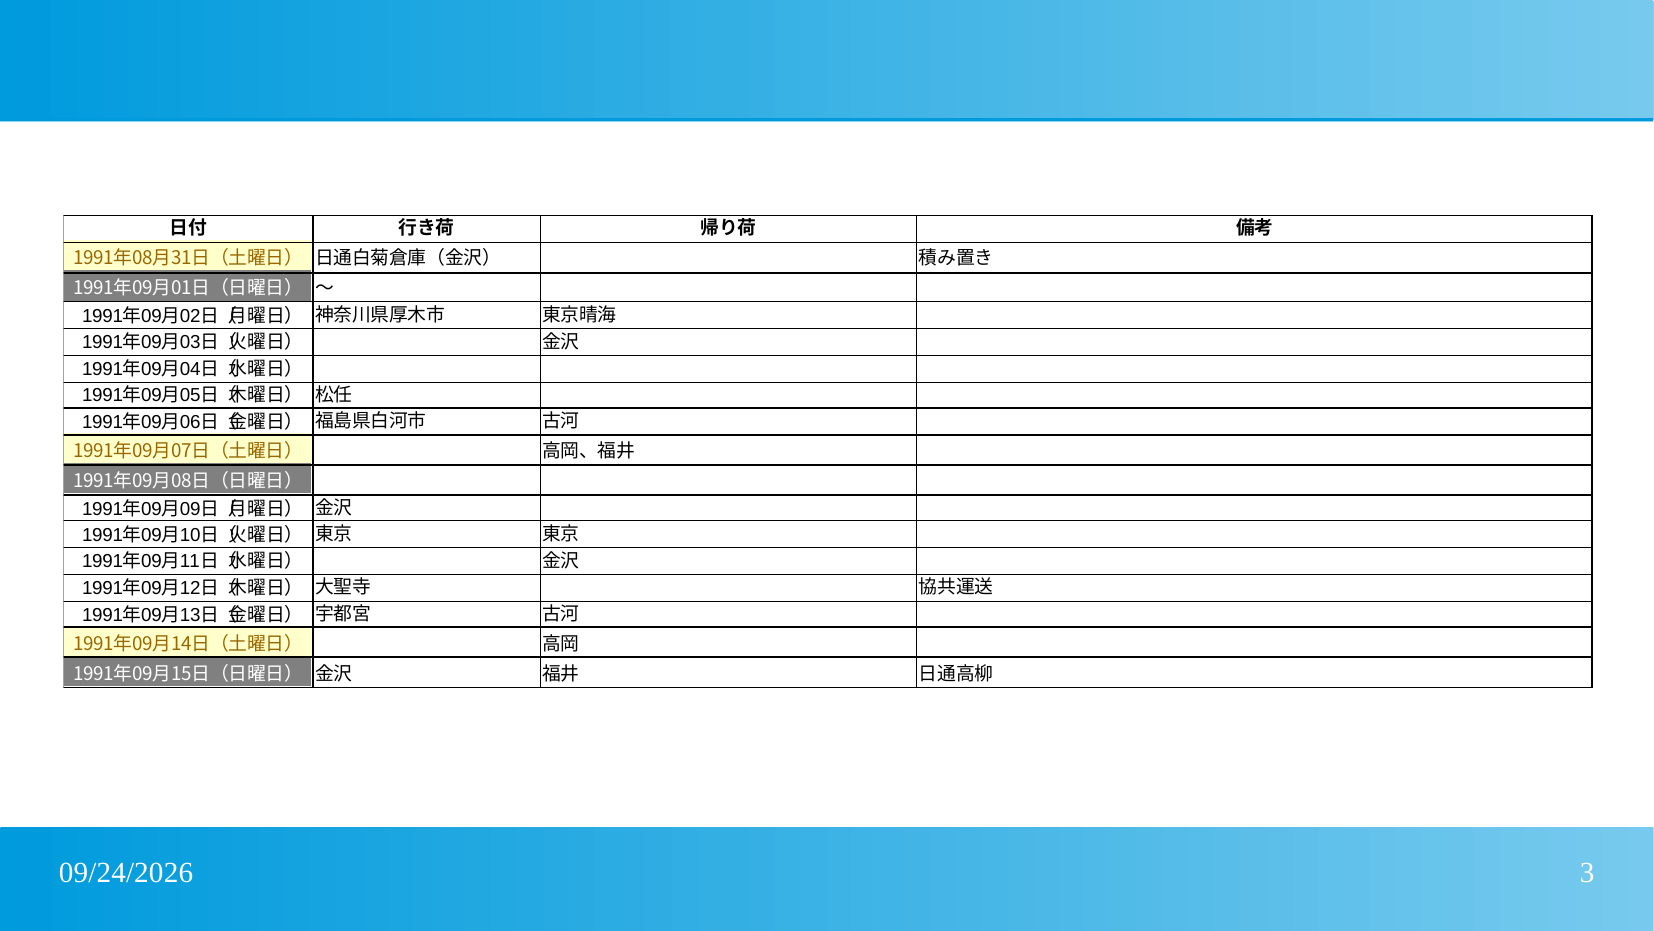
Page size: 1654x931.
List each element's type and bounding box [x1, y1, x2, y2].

chart [63, 215, 1595, 717]
